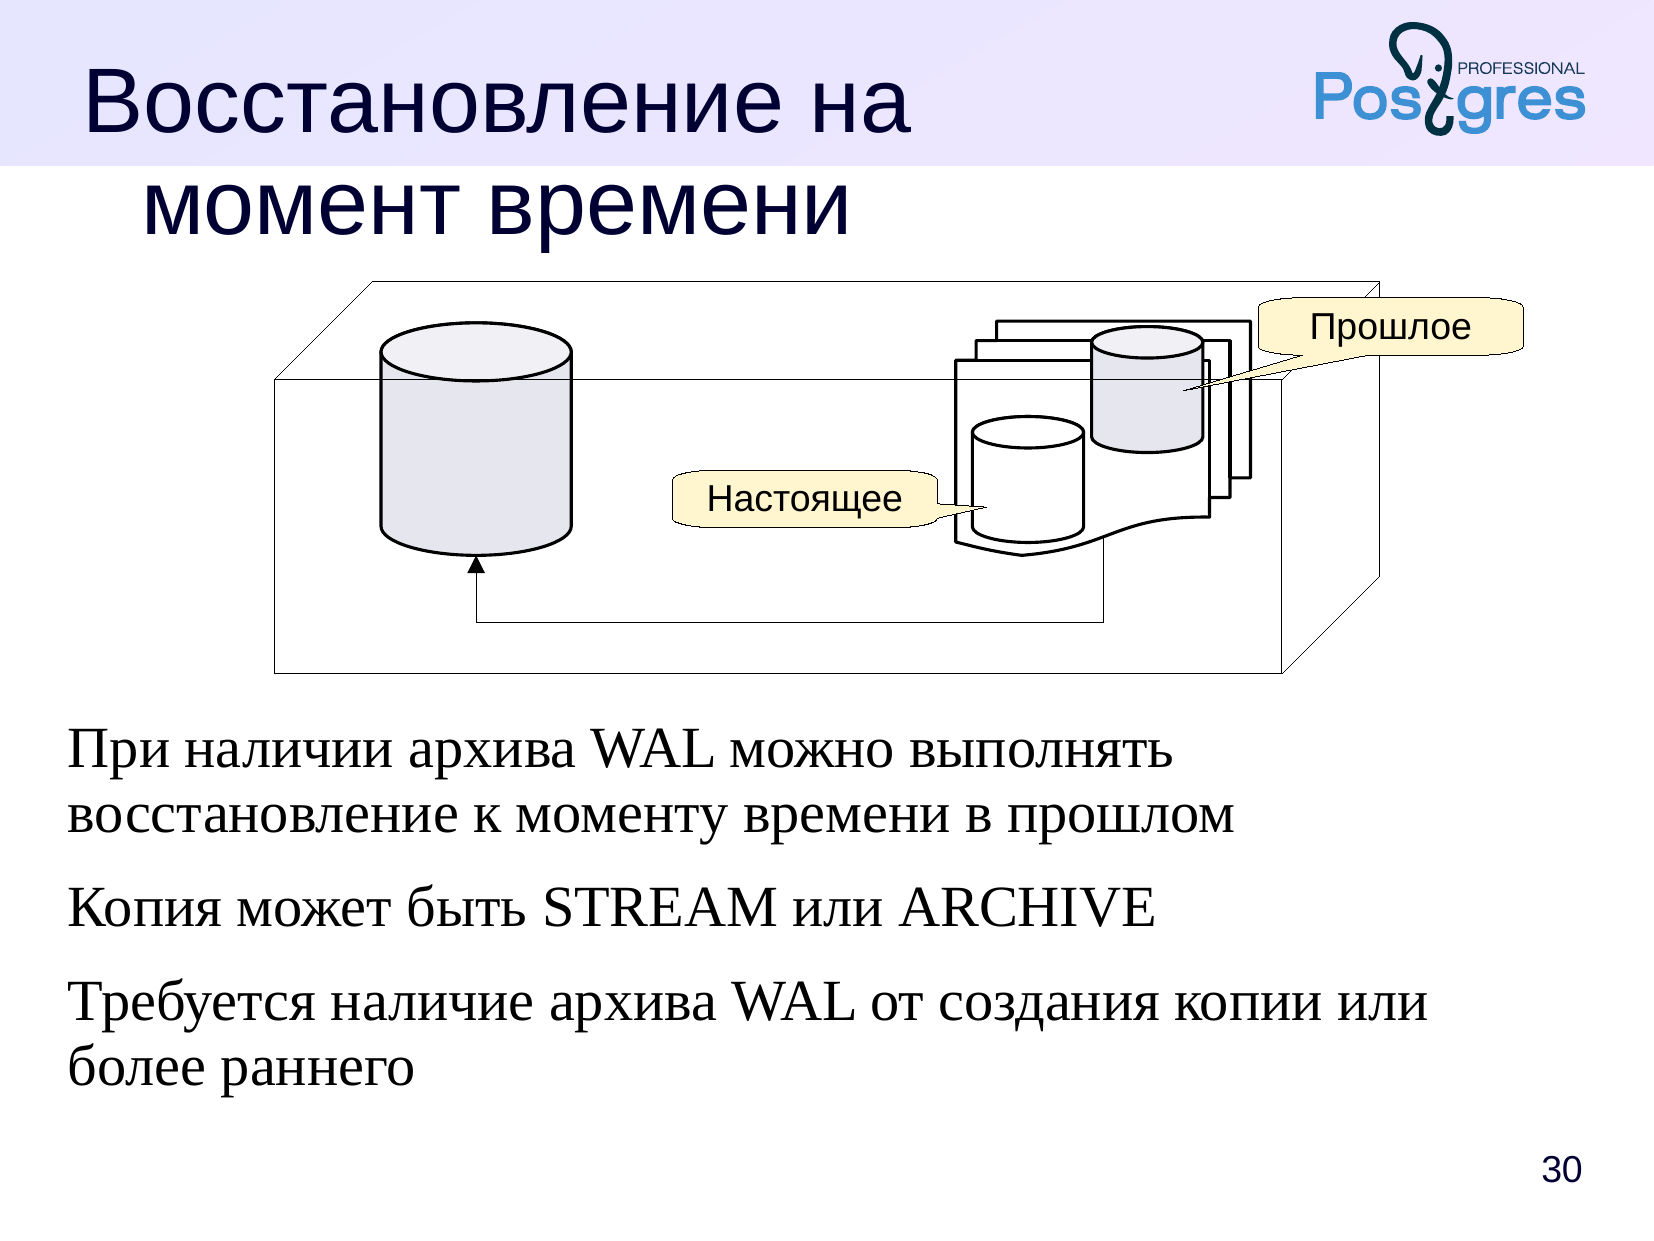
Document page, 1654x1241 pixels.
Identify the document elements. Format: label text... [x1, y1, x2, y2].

text_box [1364, 281, 1380, 297]
text_box Прошлое [1183, 297, 1524, 391]
list При наличии архива WAL можно выполнять восстановление к моменту времени в прошлом Копия может быть STREAM или ARCHIVE Требуется наличие архива WAL от создания копии или более раннего [67, 715, 1580, 1122]
text_box Настоящее [672, 470, 987, 528]
title Восстановление на момент времени [82, 49, 1252, 255]
text_box [274, 356, 1380, 674]
